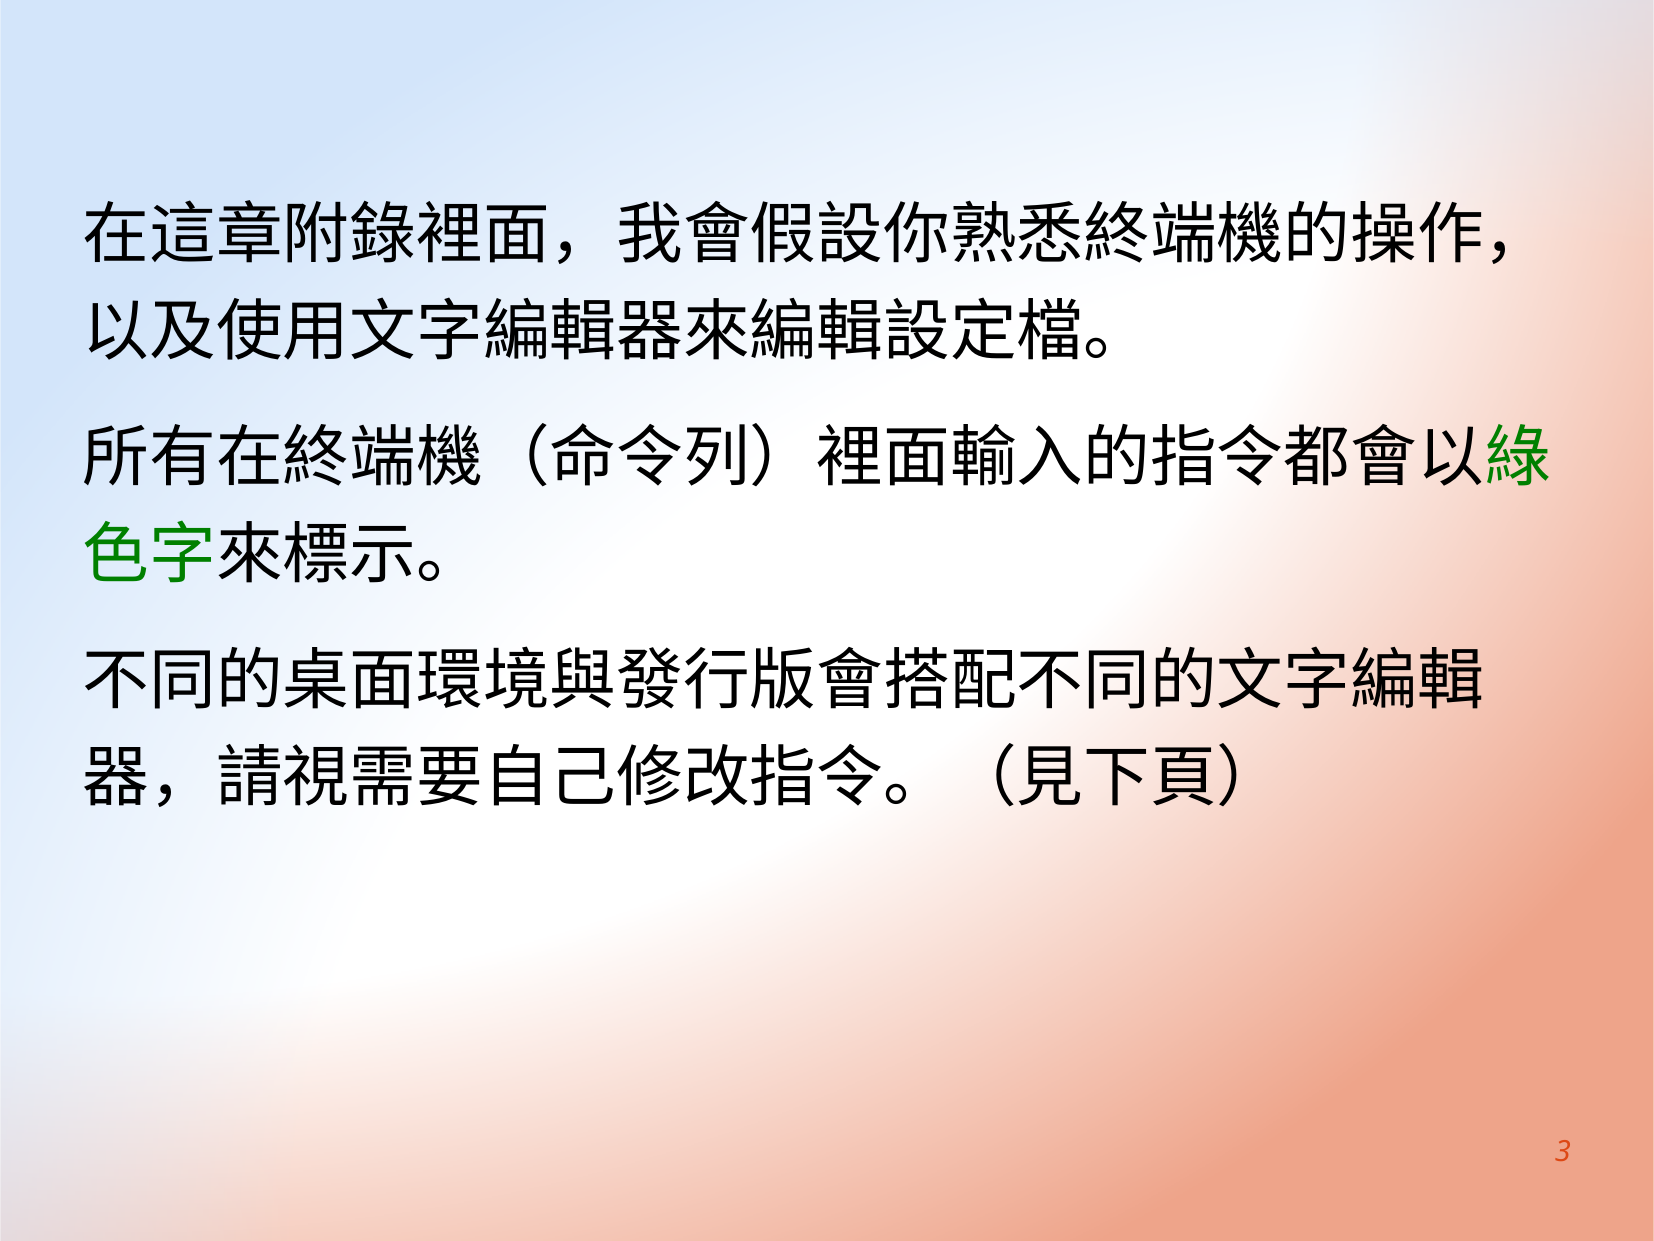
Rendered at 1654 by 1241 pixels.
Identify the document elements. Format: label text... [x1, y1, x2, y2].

picture [0, 0, 1654, 1241]
list 在這章附錄裡面，我會假設你熟悉終端機的操作，以及使用文字編輯器來編輯設定檔。 所有在終端機（命令列）裡面輸入的指令都會以綠色字來標示。 不同的桌面環境與發行版會搭配不同的文字編輯器，請視需要自己修改指令。（見下頁） [82, 180, 1571, 1201]
